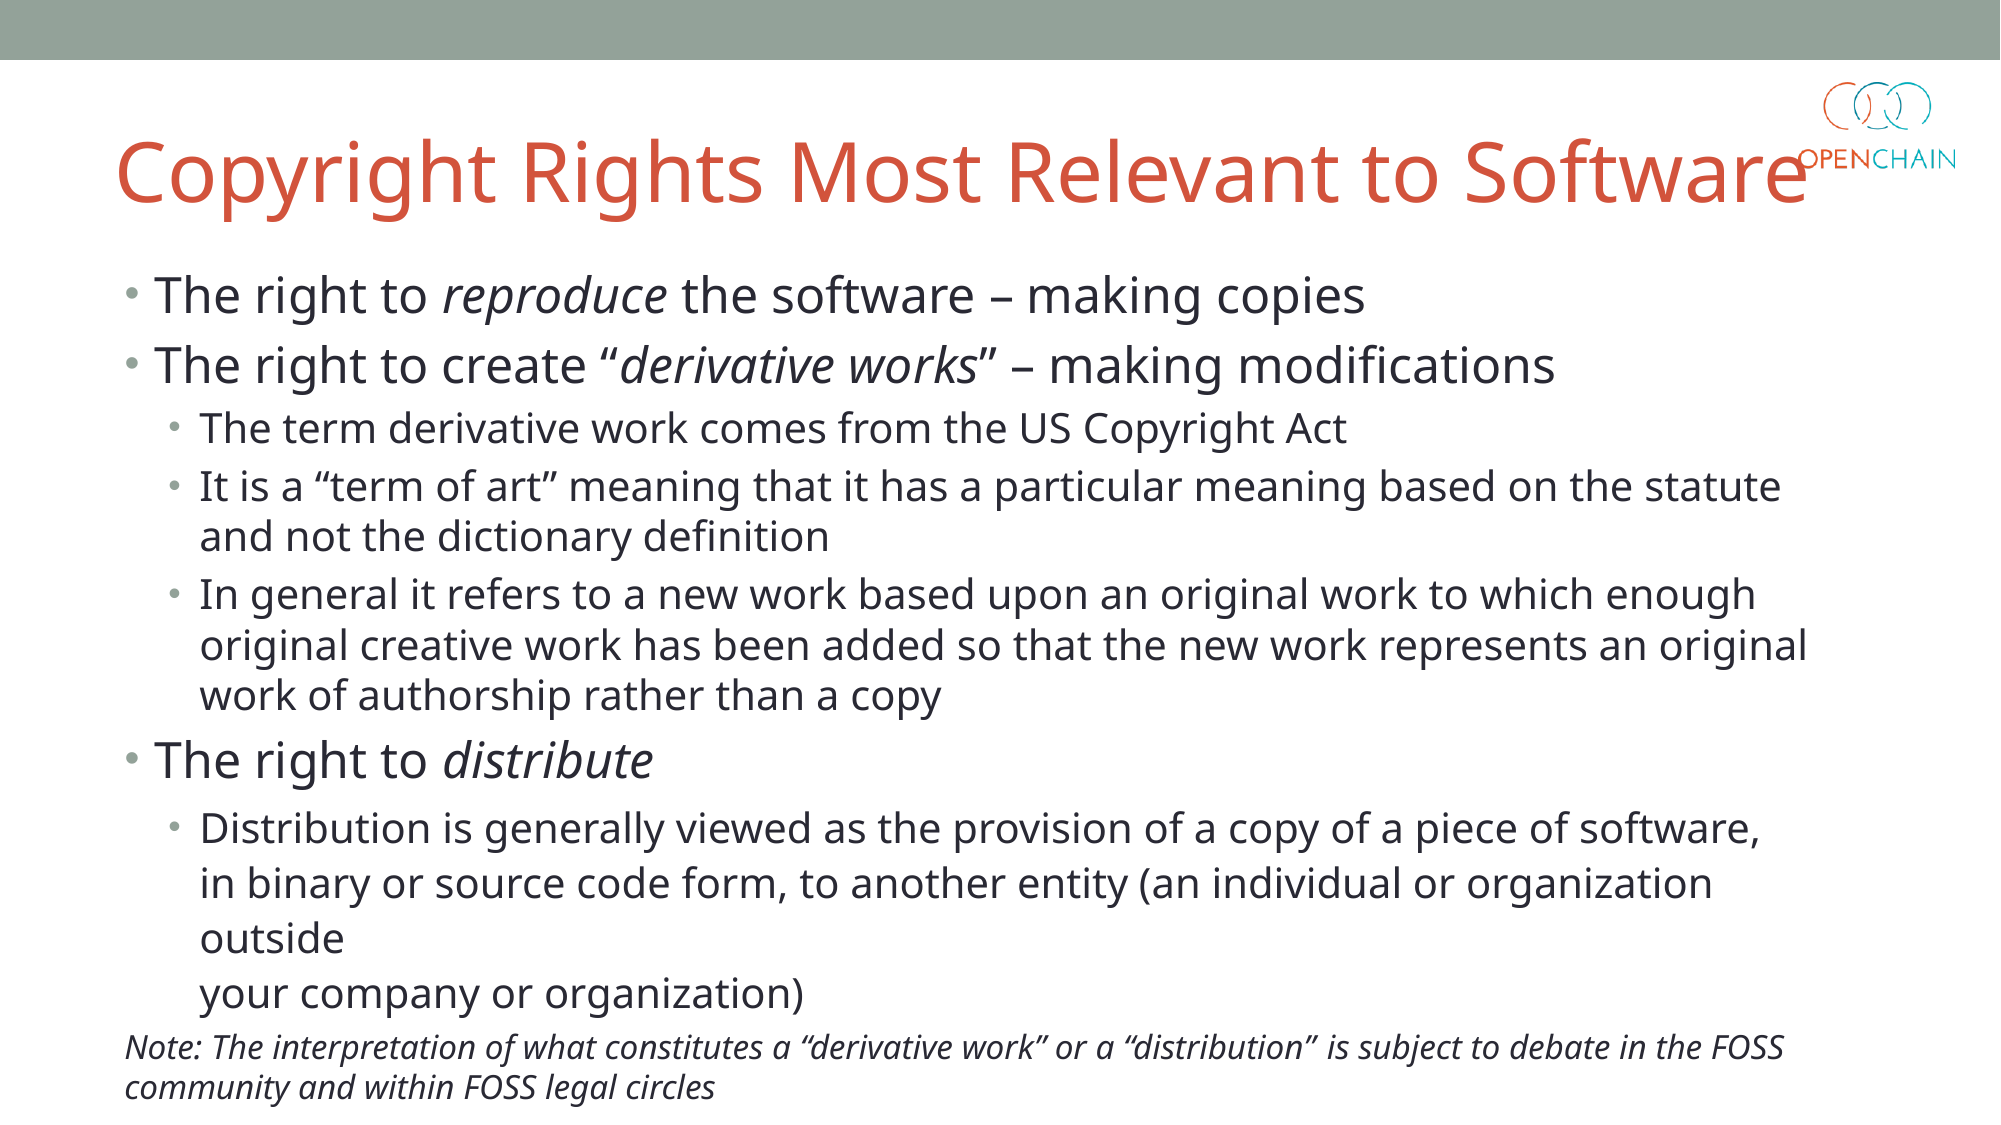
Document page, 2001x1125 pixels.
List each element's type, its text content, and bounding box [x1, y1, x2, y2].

text_box The right to reproduce the software – making copies The right to create “derivative works” – making modifications The term derivative work comes from the US Copyright Act It is a “term of art” meaning that it has a particular meaning based on the statute and not the dictionary definition In general it refers to a new work based upon an original work to which enough original creative work has been added so that the new work represents an original work of authorship rather than a copy The right to distribute Distribution is generally viewed as the provision of a copy of a piece of software, in binary or source code form, to another entity (an individual or organization outside your company or organization) Note: The interpretation of what constitutes a “derivative work” or a “distribution” is subject to debate in the FOSS community and within FOSS legal circles [109, 255, 1863, 1122]
text_box Copyright Rights Most Relevant to Software [99, 87, 1900, 250]
picture [1798, 82, 1955, 169]
